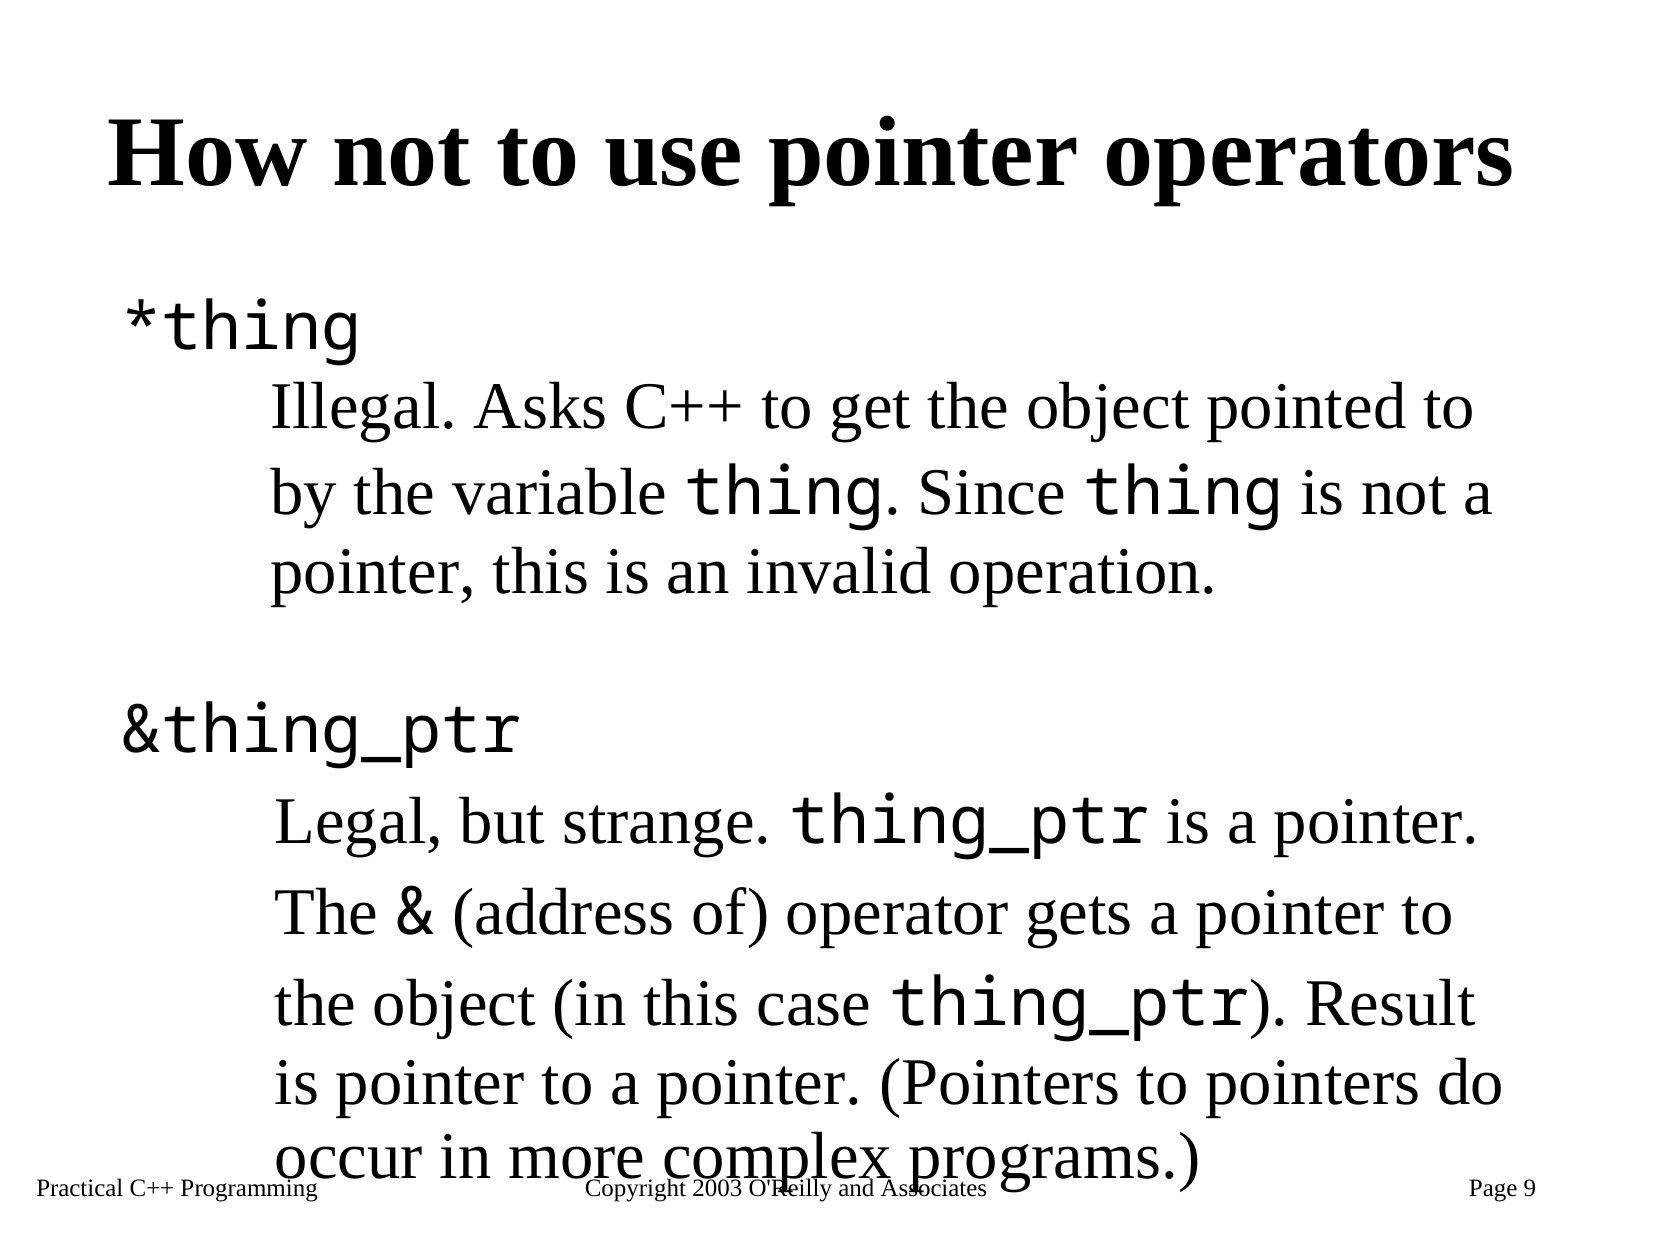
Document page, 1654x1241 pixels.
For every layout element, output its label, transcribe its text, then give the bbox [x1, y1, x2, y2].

subtitle *thing Illegal. Asks C++ to get the object pointed to by the variable thing. Since thing is not a pointer, this is an invalid operation. &thing_ptr Legal, but strange. thing_ptr is a pointer. The & (address of) operator gets a pointer to the object (in this case thing_ptr). Result is pointer to a pointer. (Pointers to pointers do occur in more complex programs.) [121, 286, 1534, 1184]
title How not to use pointer operators [105, 48, 1518, 256]
